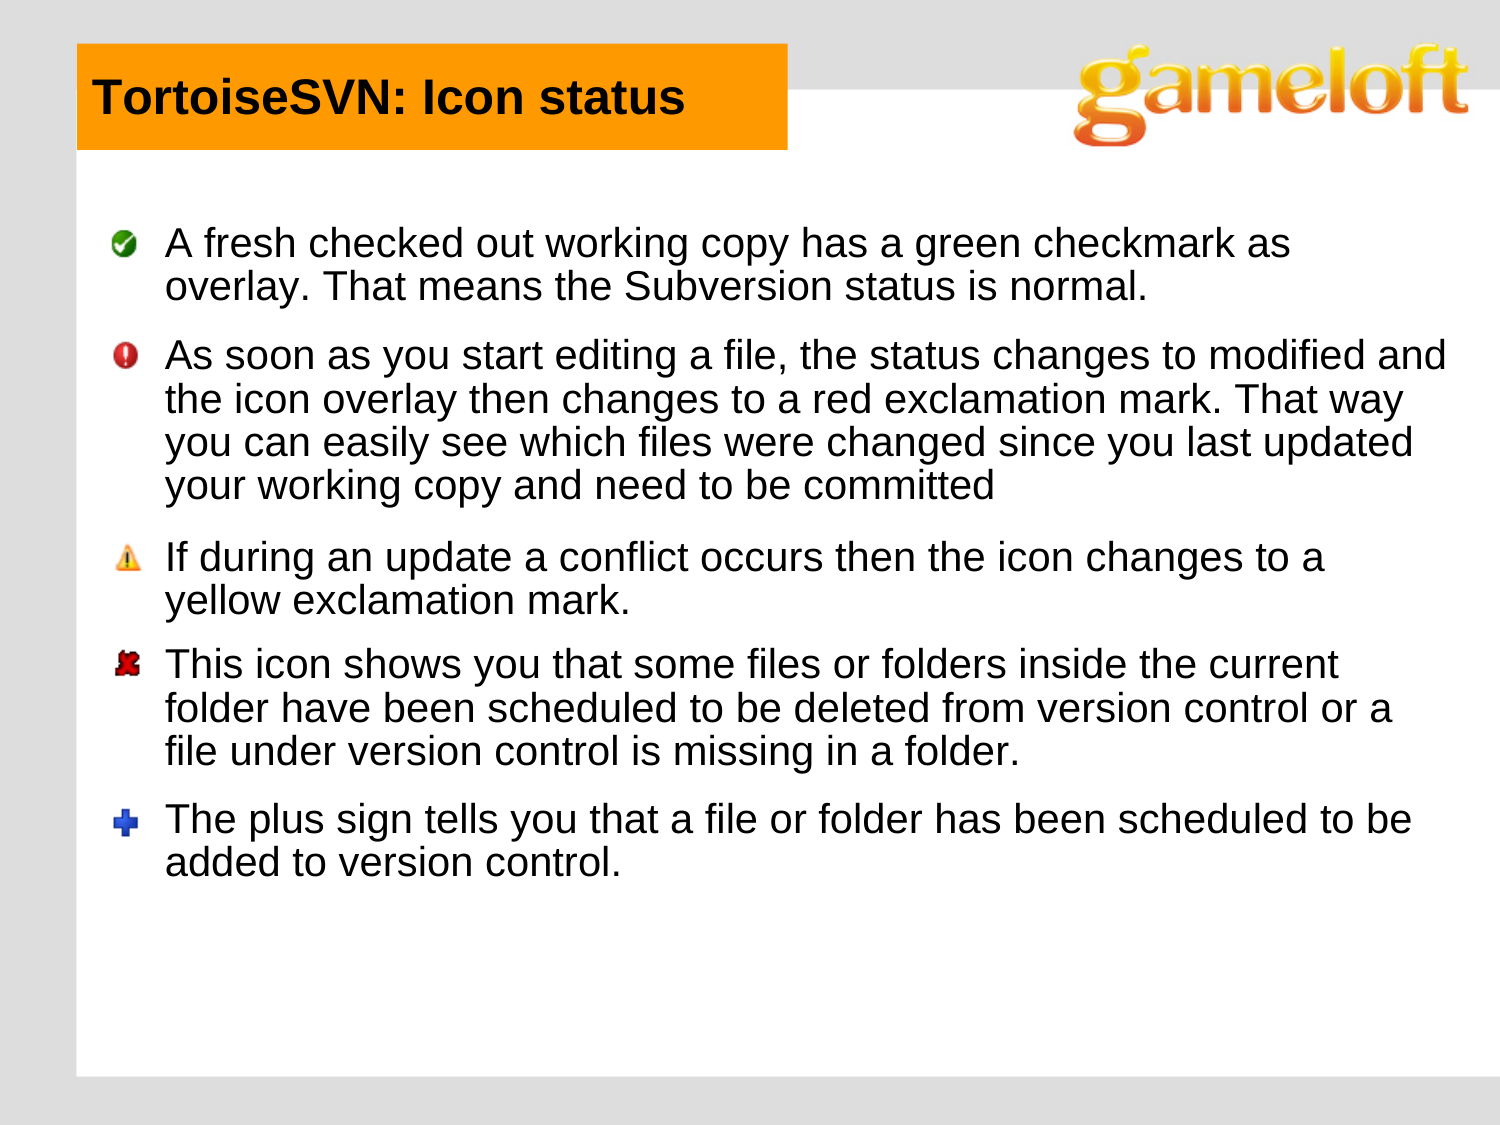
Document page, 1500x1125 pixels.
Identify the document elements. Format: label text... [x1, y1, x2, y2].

text_box As soon as you start editing a file, the status changes to modified and the icon overlay then changes to a red exclamation mark. That way you can easily see which files were changed since you last updated your working copy and need to be committed [149, 328, 1463, 529]
text_box A fresh checked out working copy has a green checkmark as overlay. That means the Subversion status is normal. [149, 215, 1463, 324]
text_box This icon shows you that some files or folders inside the current folder have been scheduled to be deleted from version control or a file under version control is missing in a folder. [149, 636, 1463, 791]
picture [0, 0, 1500, 1125]
text_box If during an update a conflict occurs then the icon changes to a yellow exclamation mark. [149, 529, 1463, 636]
text_box The plus sign tells you that a file or folder has been scheduled to be added to version control. [149, 791, 1463, 901]
text_box TortoiseSVN: Icon status [77, 43, 788, 150]
